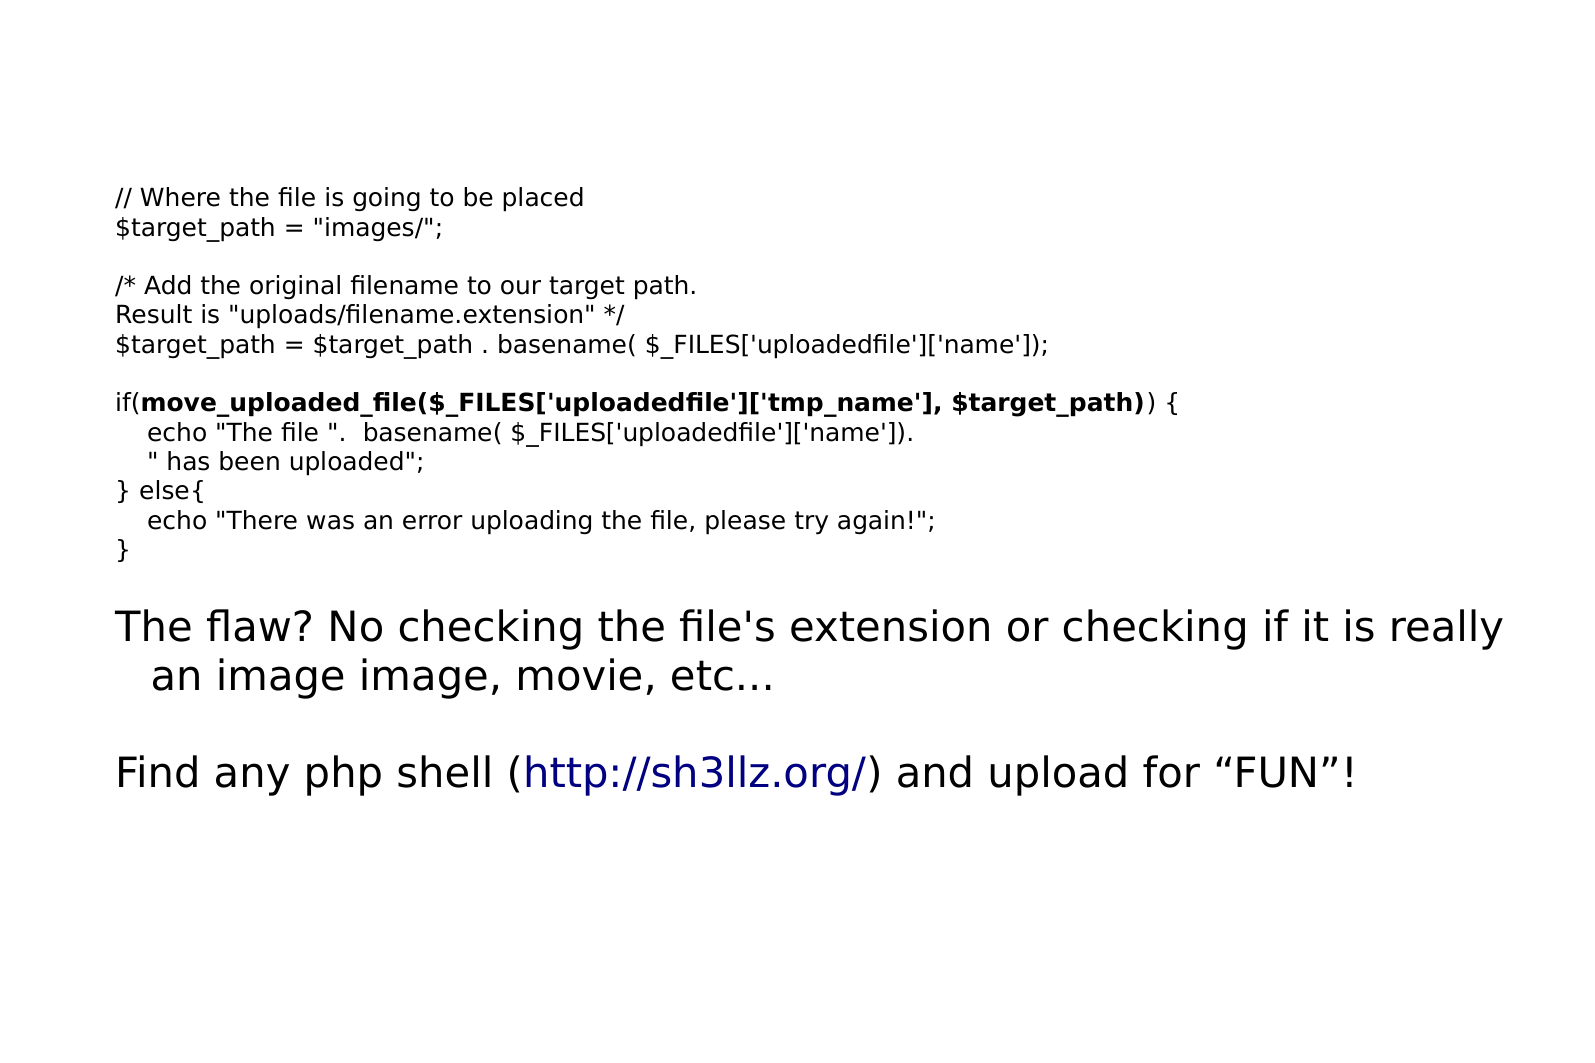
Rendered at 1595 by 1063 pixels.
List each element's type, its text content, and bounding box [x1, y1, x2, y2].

subtitle // Where the file is going to be placed $target_path = "images/"; /* Add the original filename to our target path. Result is "uploads/filename.extension" */ $target_path = $target_path . basename( $_FILES['uploadedfile']['name']); if(move_uploaded_file($_FILES['uploadedfile']['tmp_name'], $target_path)) { echo "The file ". basename( $_FILES['uploadedfile']['name']). " has been uploaded"; } else{ echo "There was an error uploading the file, please try again!"; } The flaw? No checking the file's extension or checking if it is really an image image, movie, etc... Find any php shell (http://sh3llz.org/) and upload for “FUN”! [79, 37, 1515, 943]
